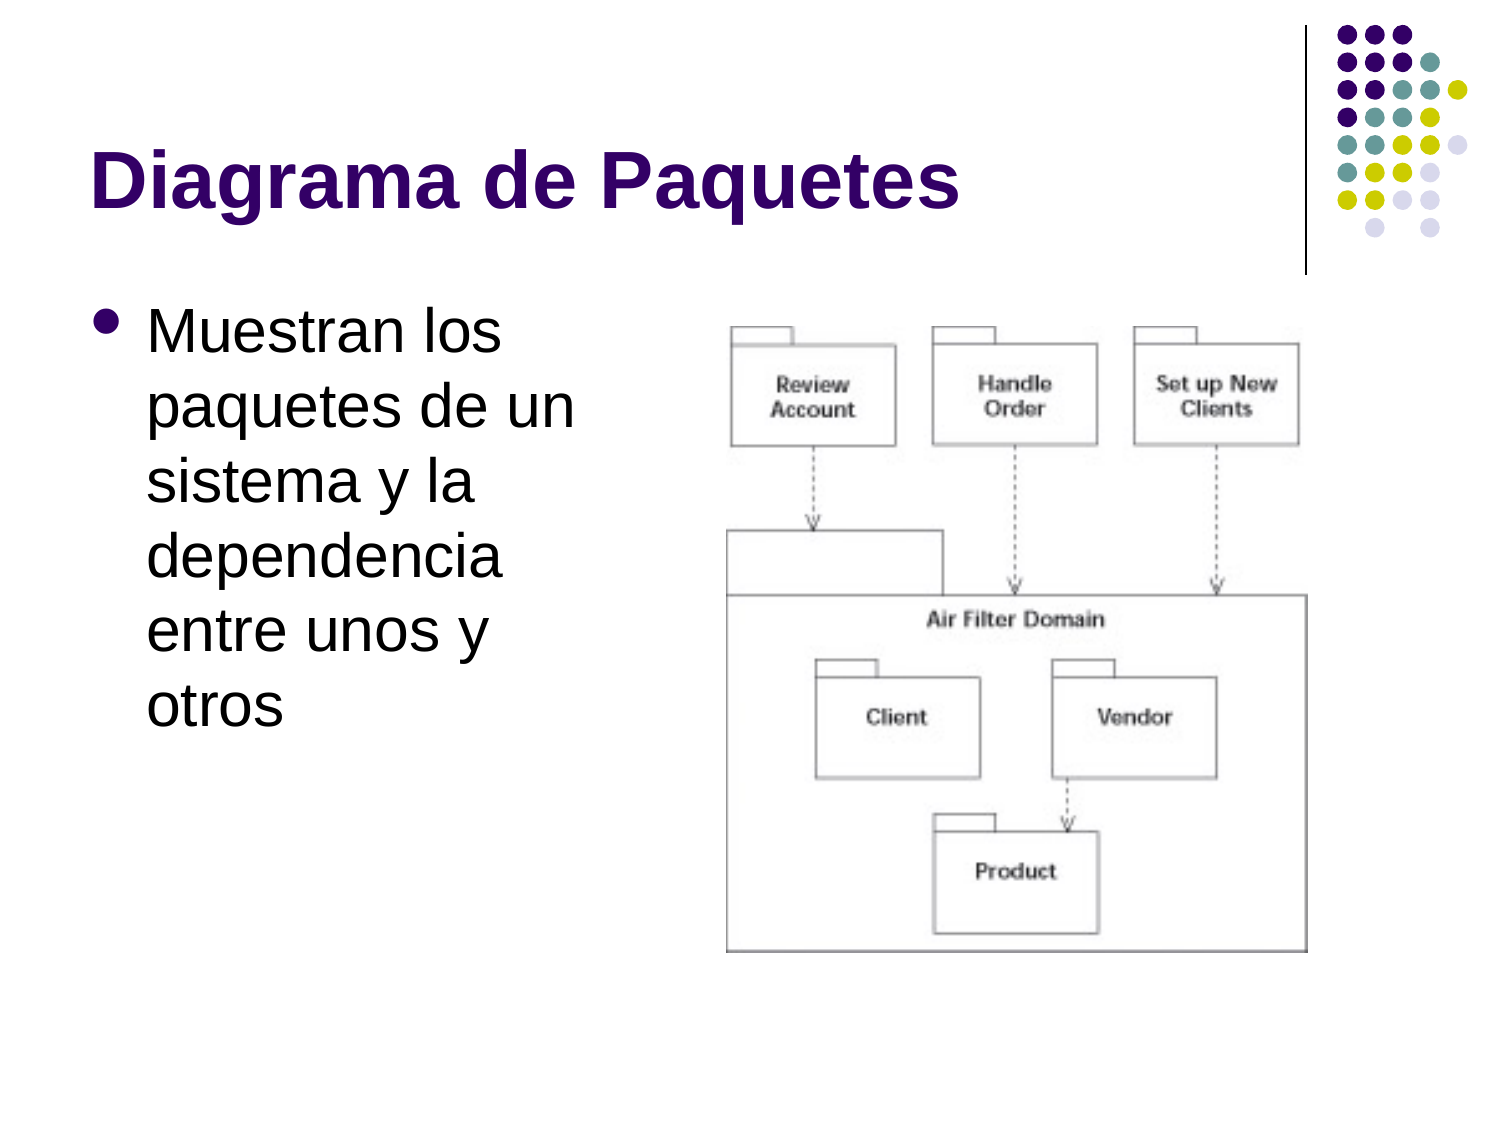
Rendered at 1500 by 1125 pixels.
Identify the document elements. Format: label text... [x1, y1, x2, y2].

title Diagrama de Paquetes [74, 20, 1313, 233]
picture [726, 326, 1308, 953]
list Muestran los paquetes de un sistema y la dependencia entre unos y otros [75, 282, 597, 787]
